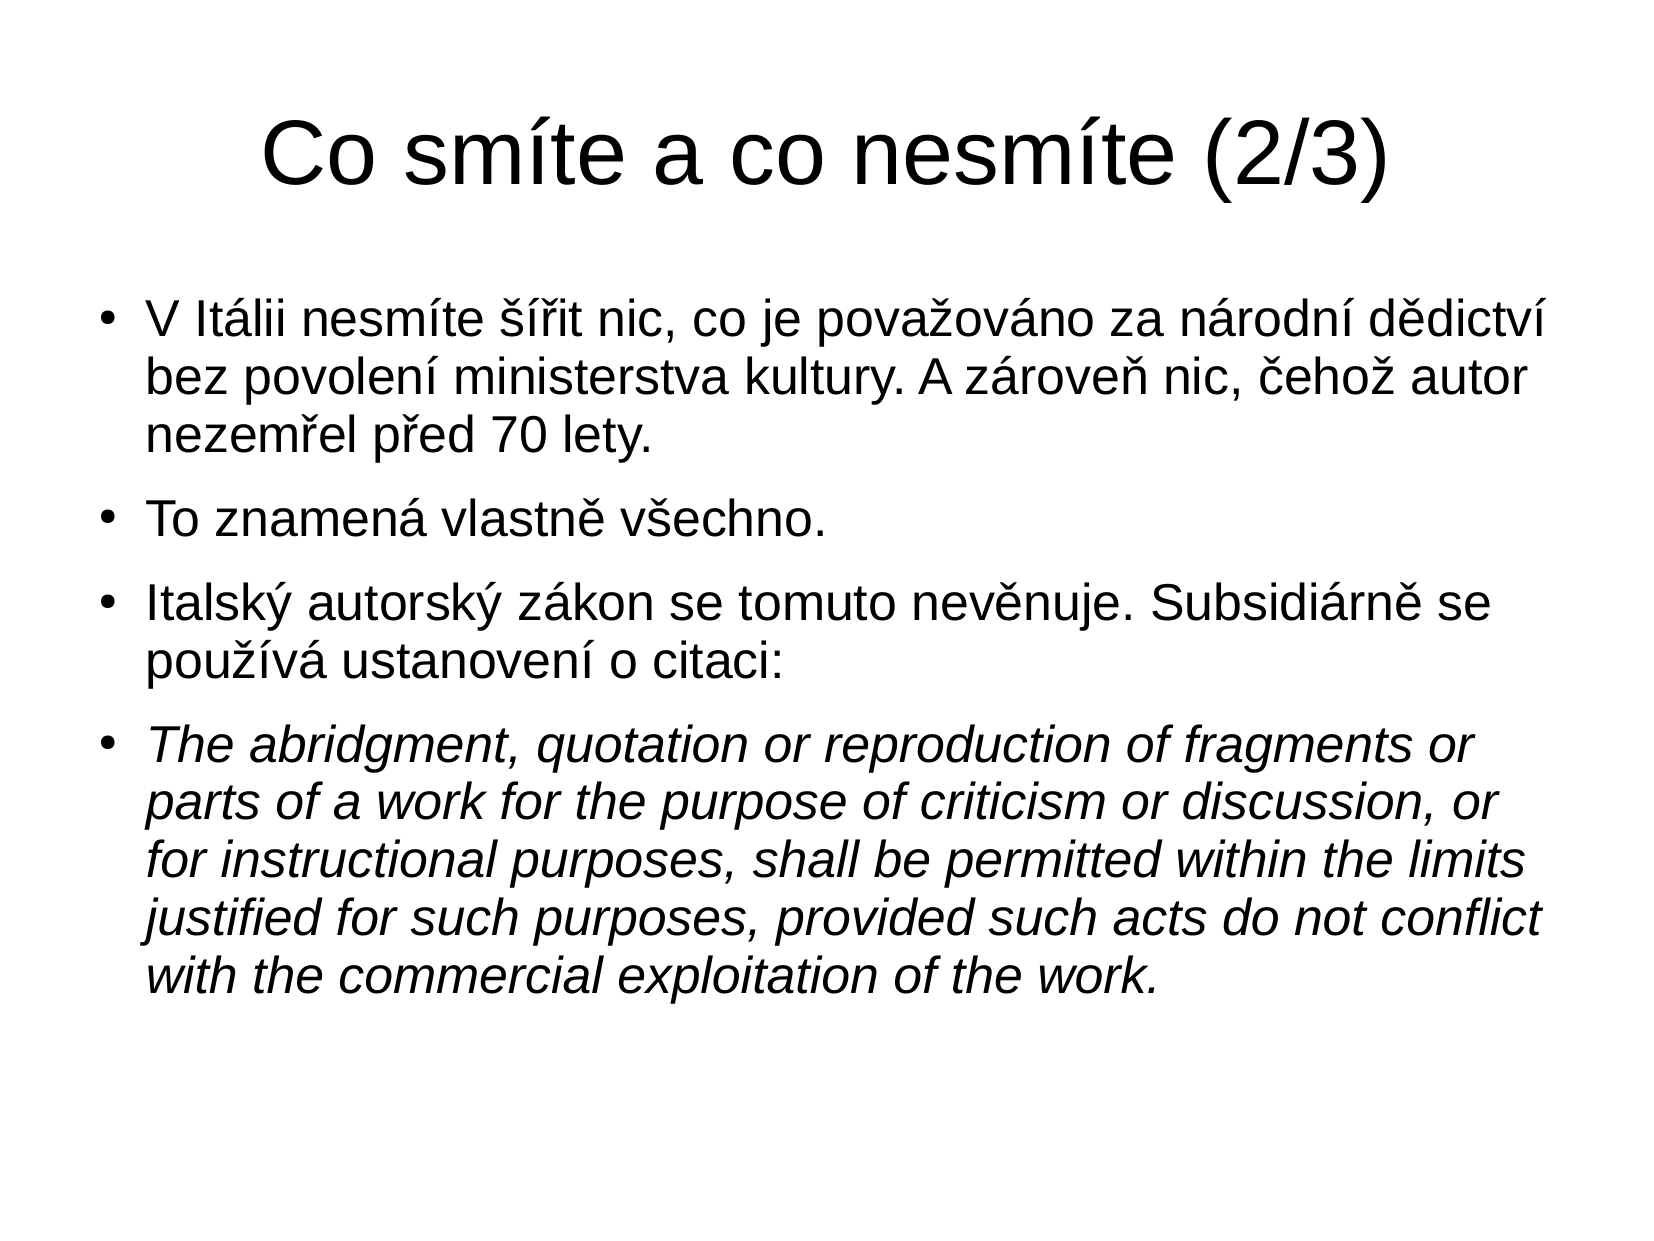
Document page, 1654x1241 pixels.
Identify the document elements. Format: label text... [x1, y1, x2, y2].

list V Itálii nesmíte šířit nic, co je považováno za národní dědictví bez povolení ministerstva kultury. A zároveň nic, čehož autor nezemřel před 70 lety. To znamená vlastně všechno. Italský autorský zákon se tomuto nevěnuje. Subsidiárně se používá ustanovení o citaci: The abridgment, quotation or reproduction of fragments or parts of a work for the purpose of criticism or discussion, or for instructional purposes, shall be permitted within the limits justified for such purposes, provided such acts do not conflict with the commercial exploitation of the work. [82, 290, 1571, 1010]
title Co smíte a co nesmíte (2/3) [82, 49, 1571, 257]
